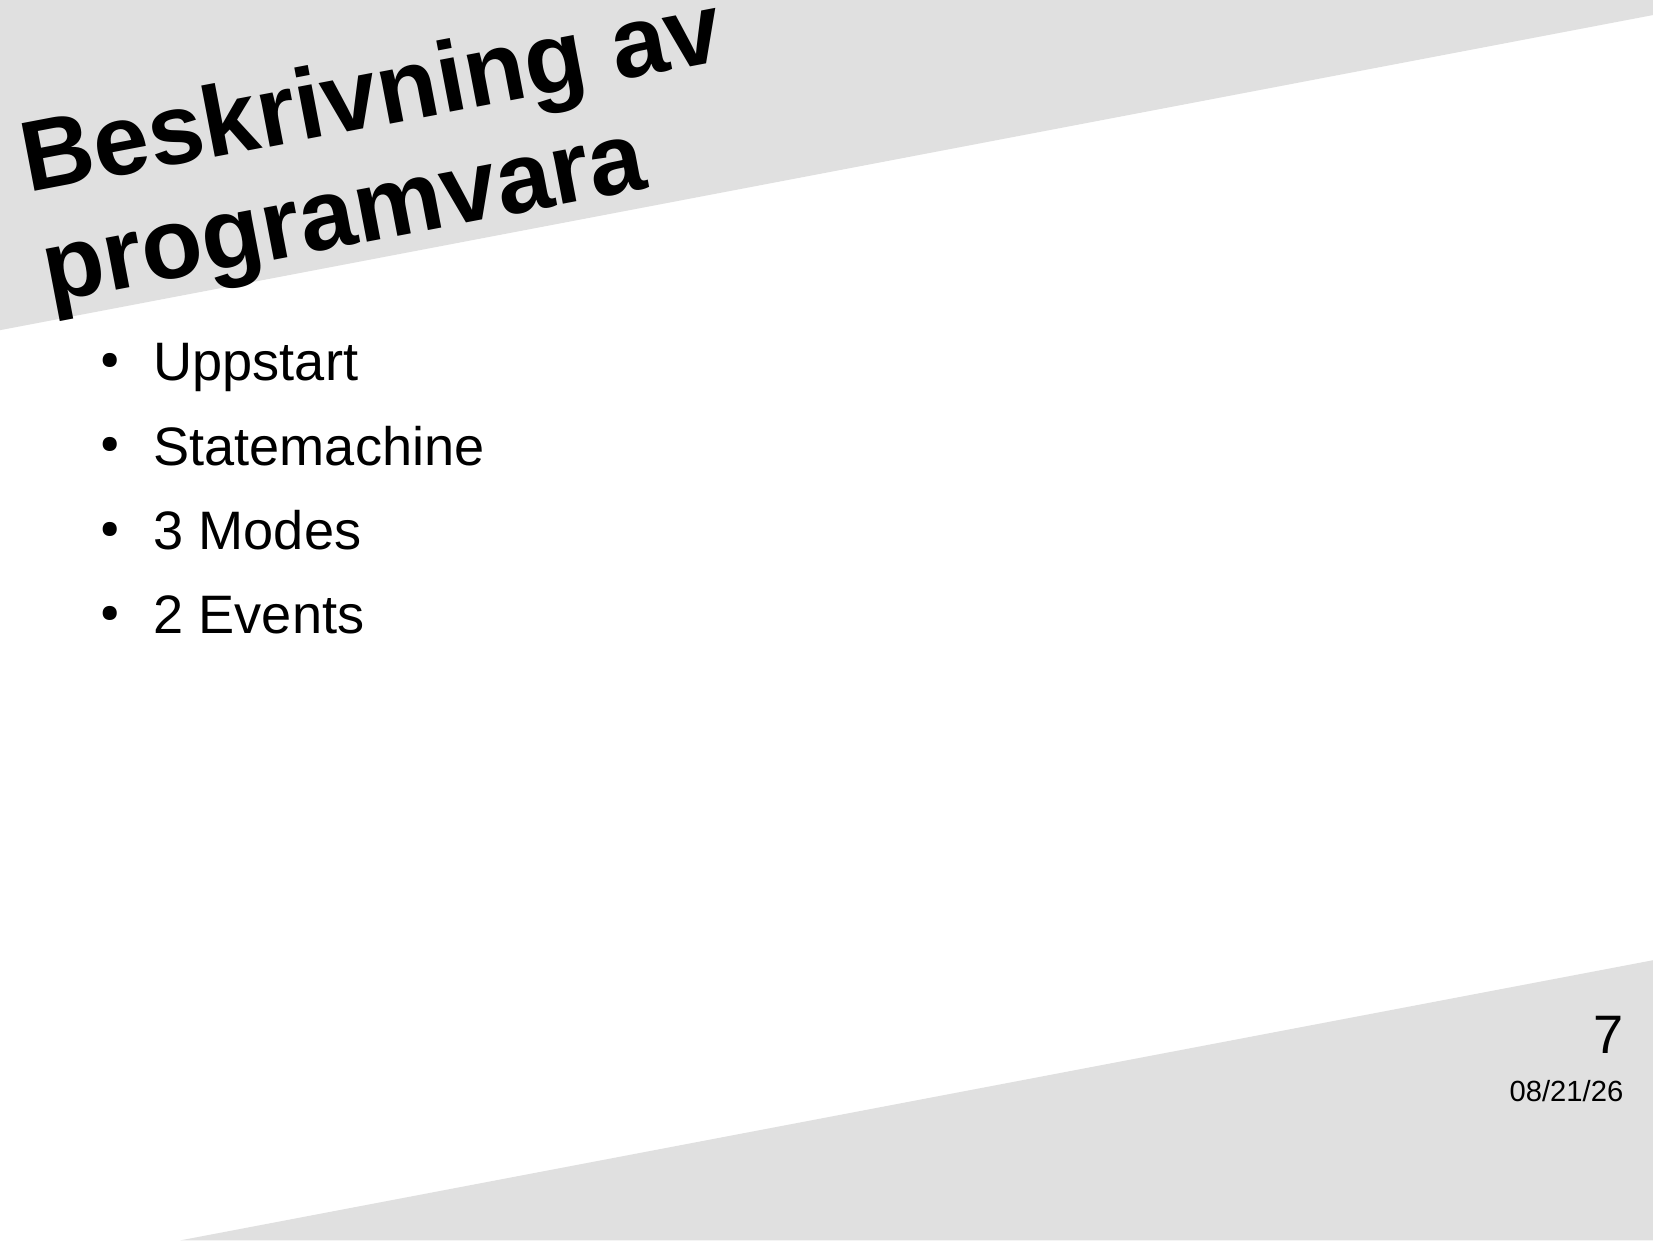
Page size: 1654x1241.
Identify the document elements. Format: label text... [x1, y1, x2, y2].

list Uppstart Statemachine 3 Modes 2 Events [82, 331, 691, 1052]
title Beskrivning av programvara [0, 0, 1516, 324]
